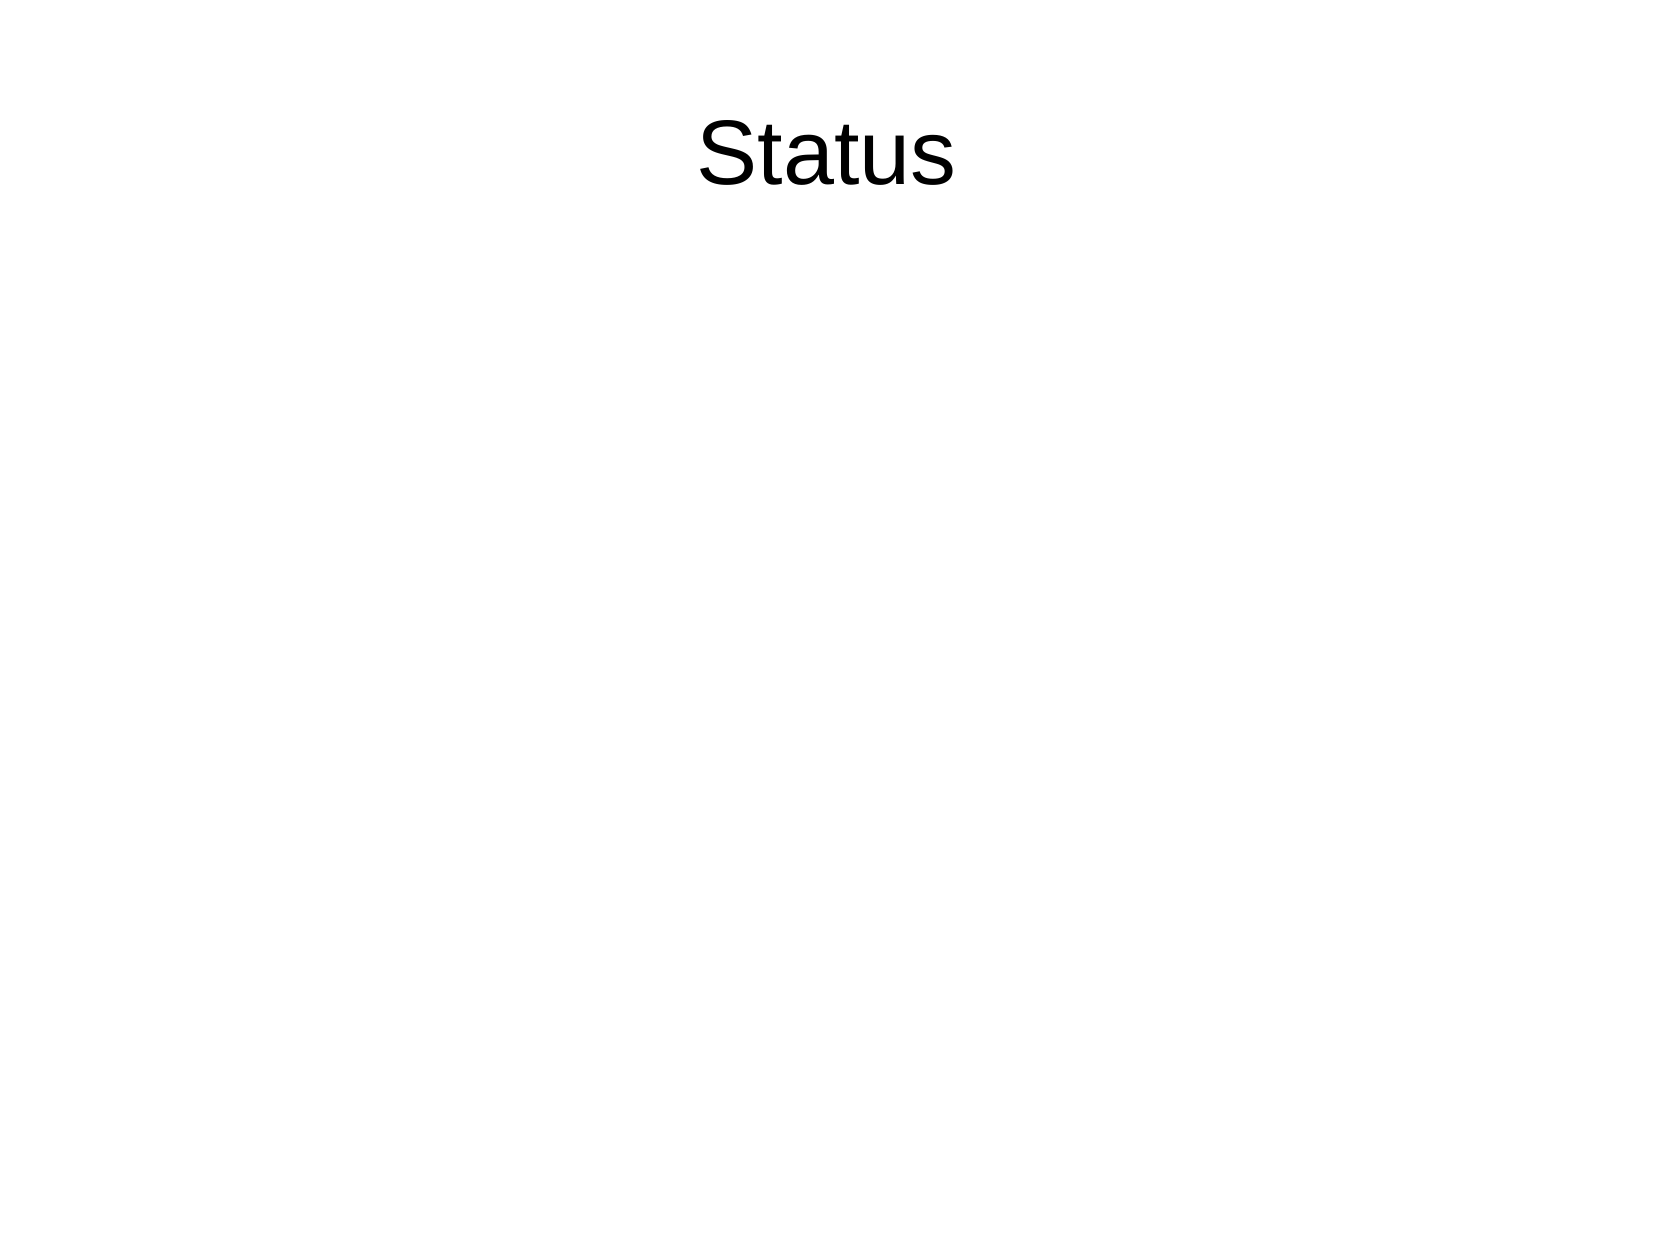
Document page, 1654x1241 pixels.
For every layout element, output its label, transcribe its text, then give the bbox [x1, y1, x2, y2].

title Status [82, 49, 1571, 257]
